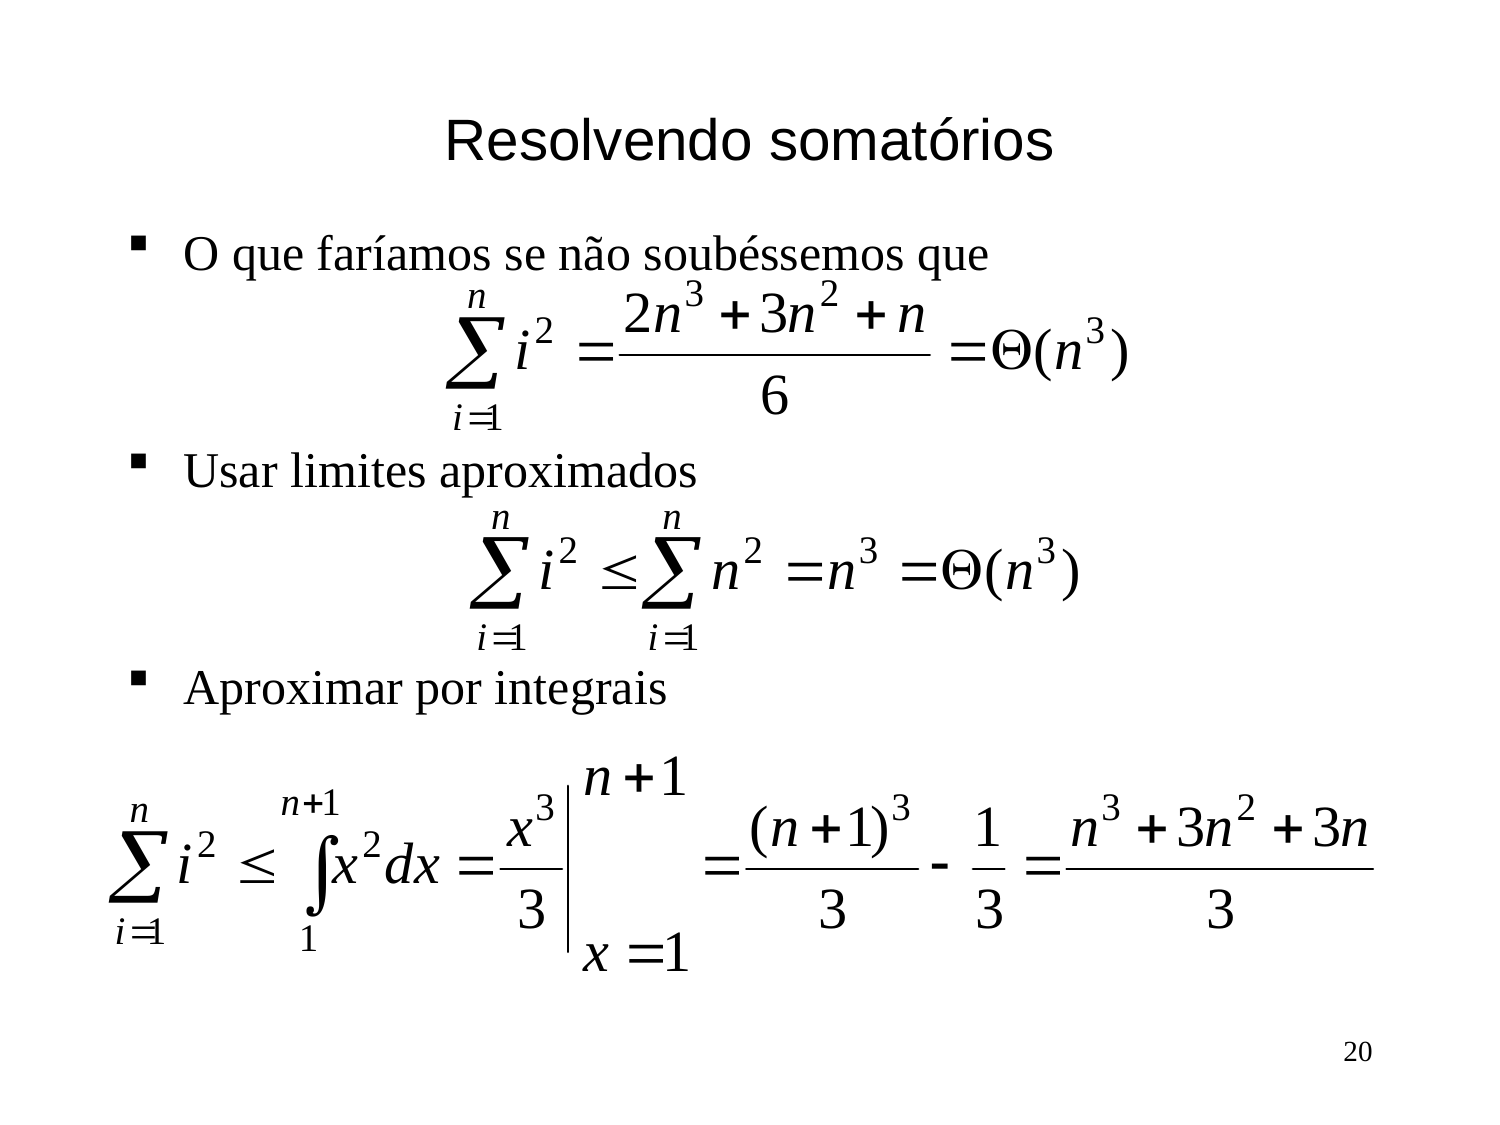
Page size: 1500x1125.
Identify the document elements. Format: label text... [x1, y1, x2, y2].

chart [461, 487, 1089, 663]
chart [99, 737, 1384, 996]
chart [437, 262, 1138, 443]
title Resolvendo somatórios [112, 99, 1388, 175]
list O que faríamos se não soubéssemos que Usar limites aproximados Aproximar por integrais [112, 212, 1388, 1025]
